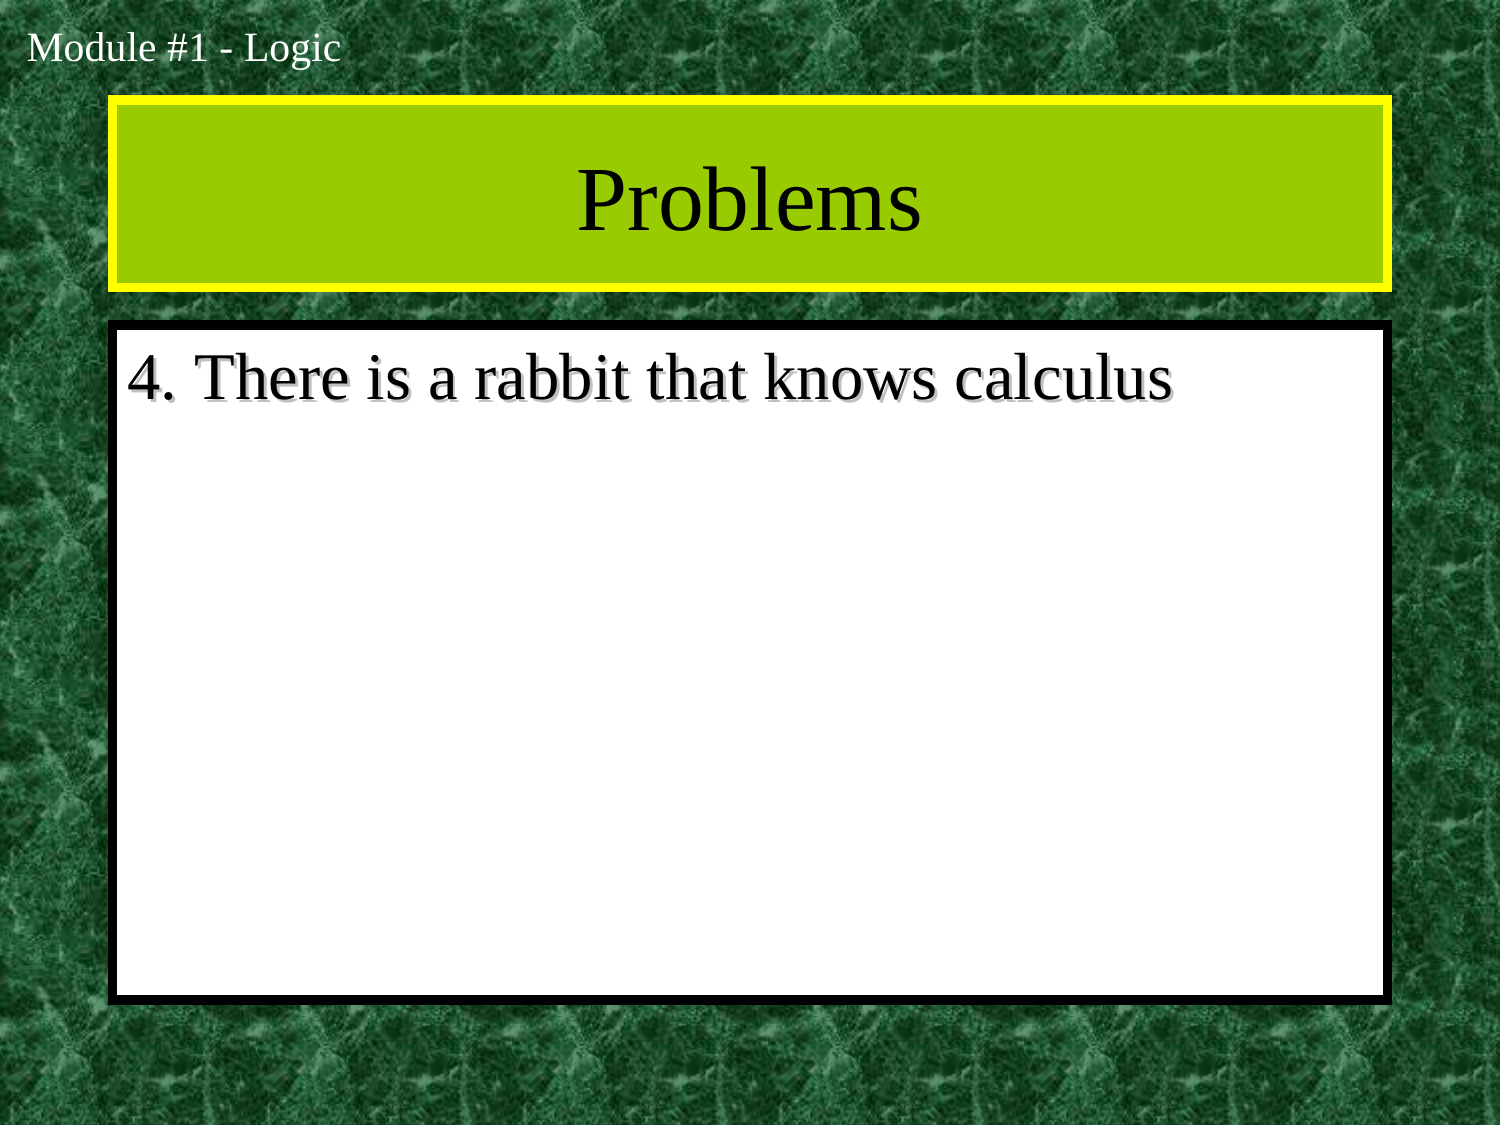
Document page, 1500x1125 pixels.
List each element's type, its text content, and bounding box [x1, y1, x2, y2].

picture [0, 0, 1500, 1125]
list 4. There is a rabbit that knows calculus [112, 324, 1388, 1000]
title Problems [112, 99, 1388, 288]
